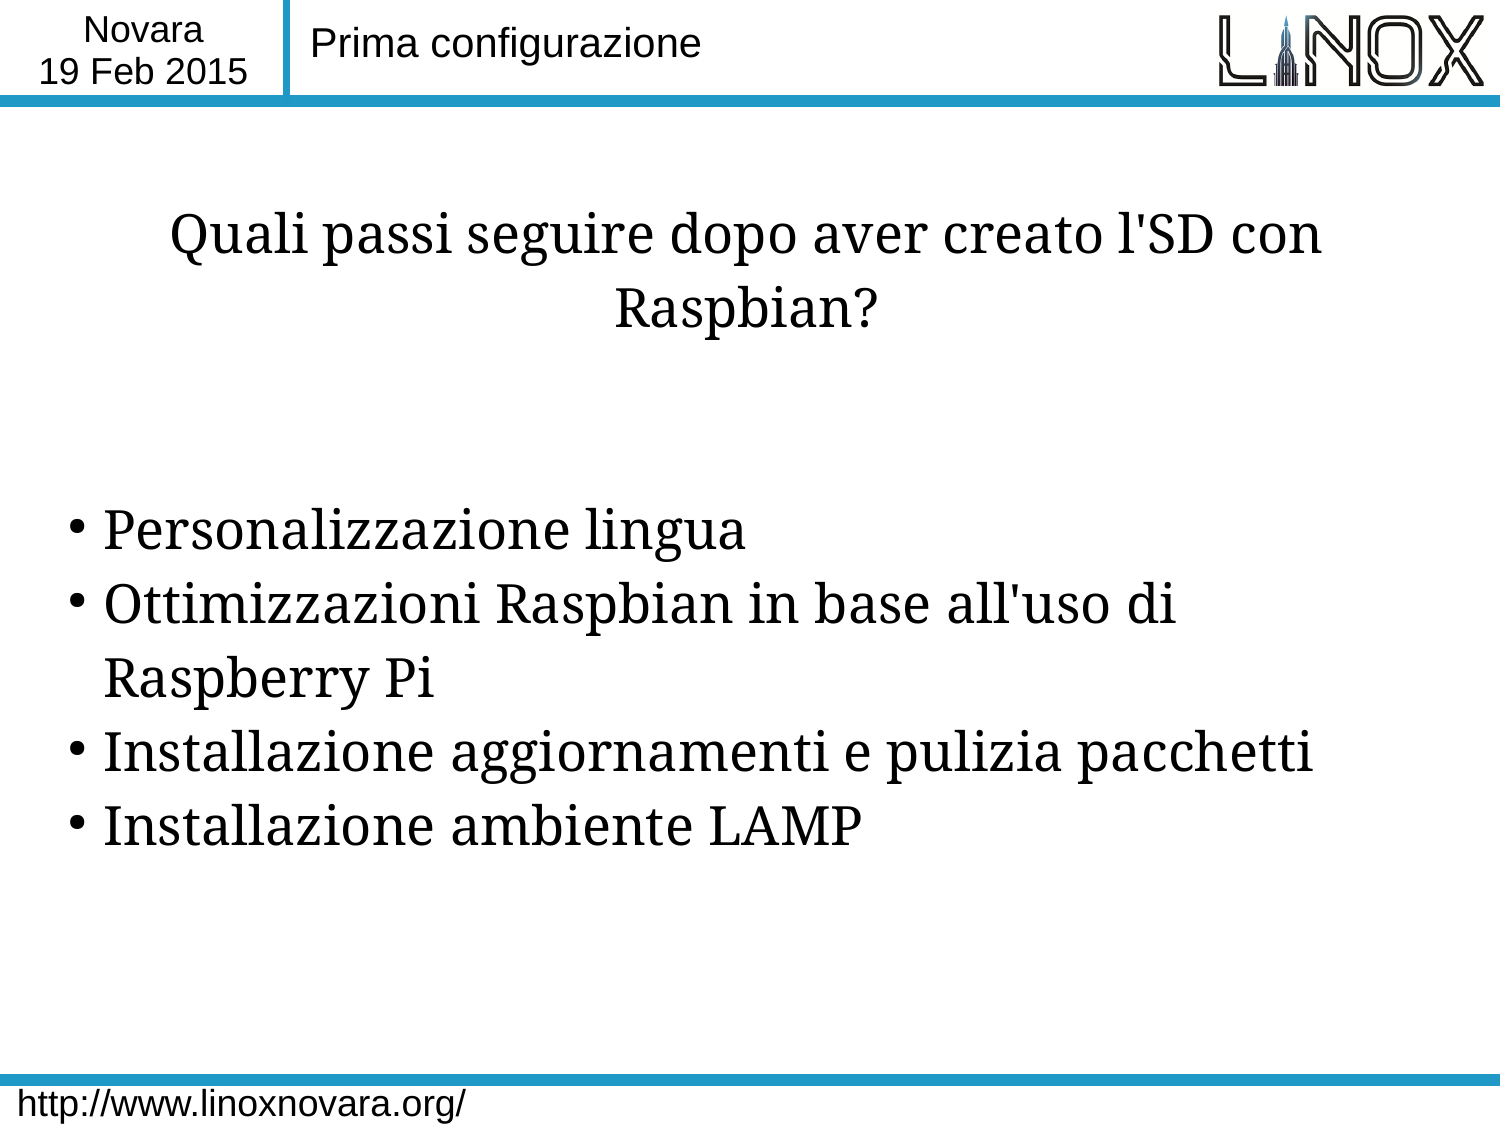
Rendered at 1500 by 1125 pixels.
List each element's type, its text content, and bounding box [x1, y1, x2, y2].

text_box Quali passi seguire dopo aver creato l'SD con Raspbian? Personalizzazione lingua Ottimizzazioni Raspbian in base all'uso di Raspberry Pi Installazione aggiornamenti e pulizia pacchetti Installazione ambiente LAMP [53, 187, 1441, 922]
picture [0, 1074, 1500, 1086]
list Prima configurazione [295, 11, 1321, 87]
picture [0, 0, 1500, 107]
